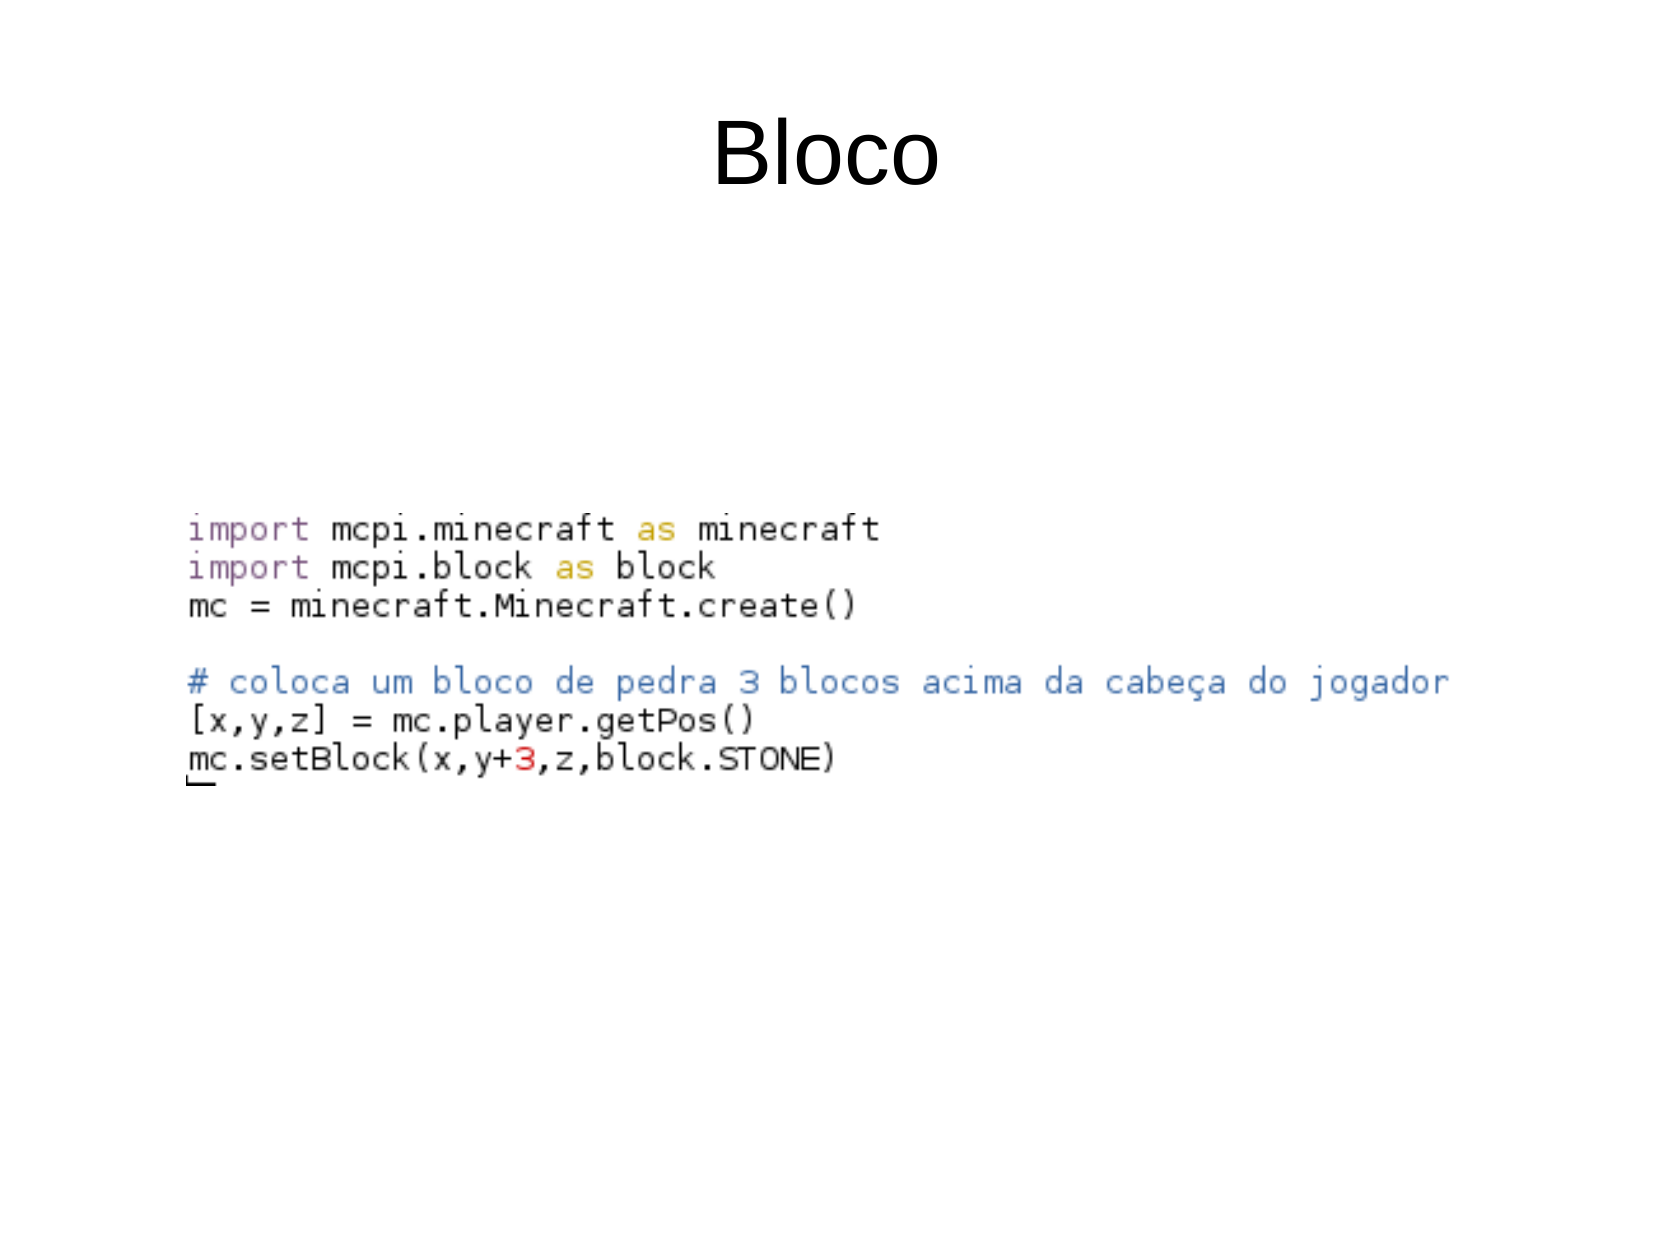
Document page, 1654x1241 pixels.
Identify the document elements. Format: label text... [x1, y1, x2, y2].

title Bloco [82, 49, 1571, 257]
picture [186, 513, 1467, 786]
